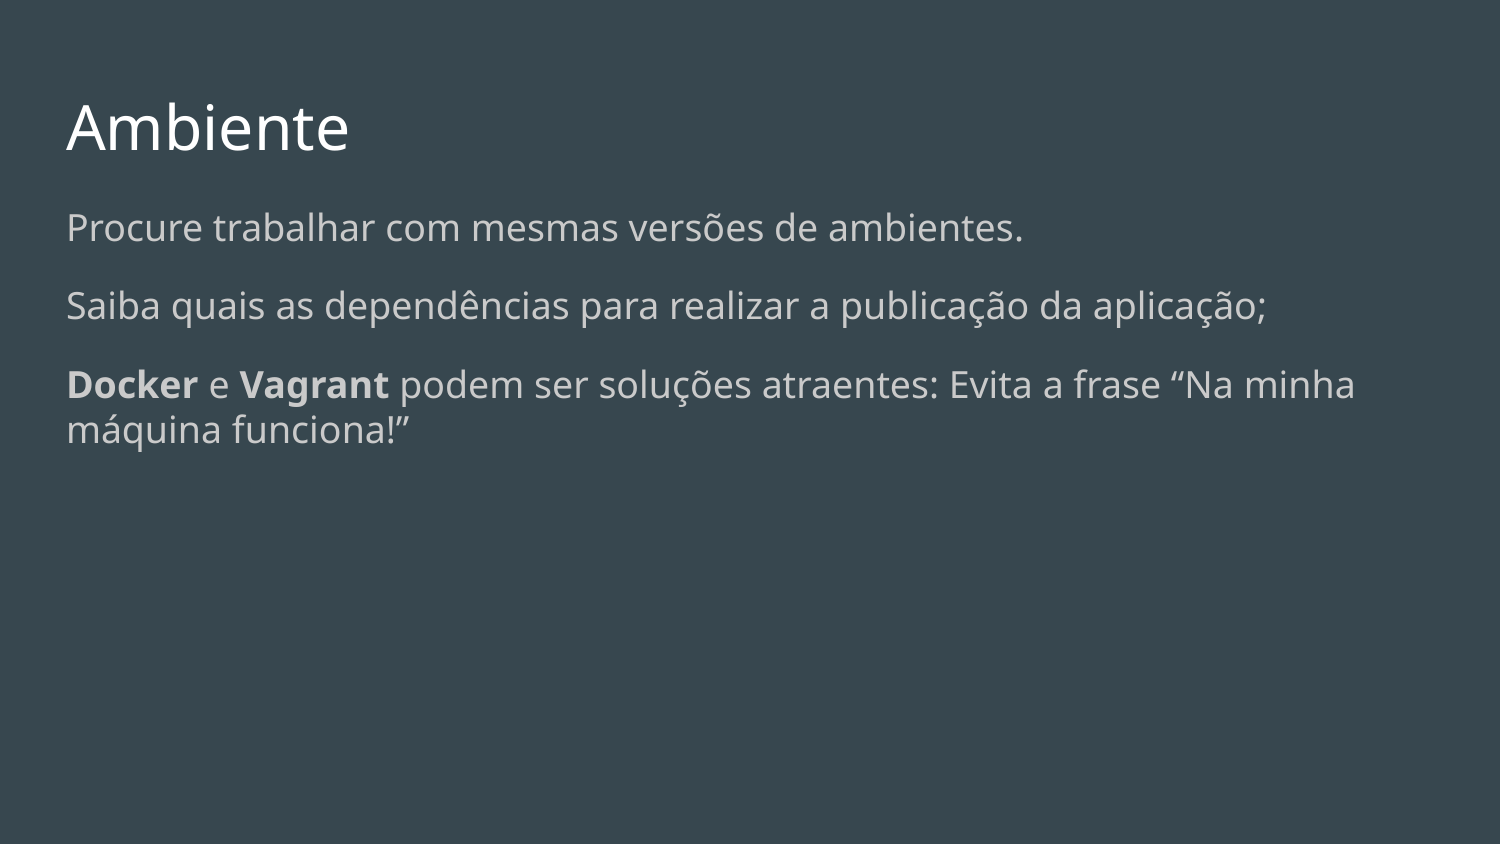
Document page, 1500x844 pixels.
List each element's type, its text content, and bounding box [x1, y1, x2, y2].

list Procure trabalhar com mesmas versões de ambientes. Saiba quais as dependências para realizar a publicação da aplicação; Docker e Vagrant podem ser soluções atraentes: Evita a frase “Na minha máquina funciona!” [51, 189, 1449, 750]
title Ambiente [51, 72, 1449, 167]
